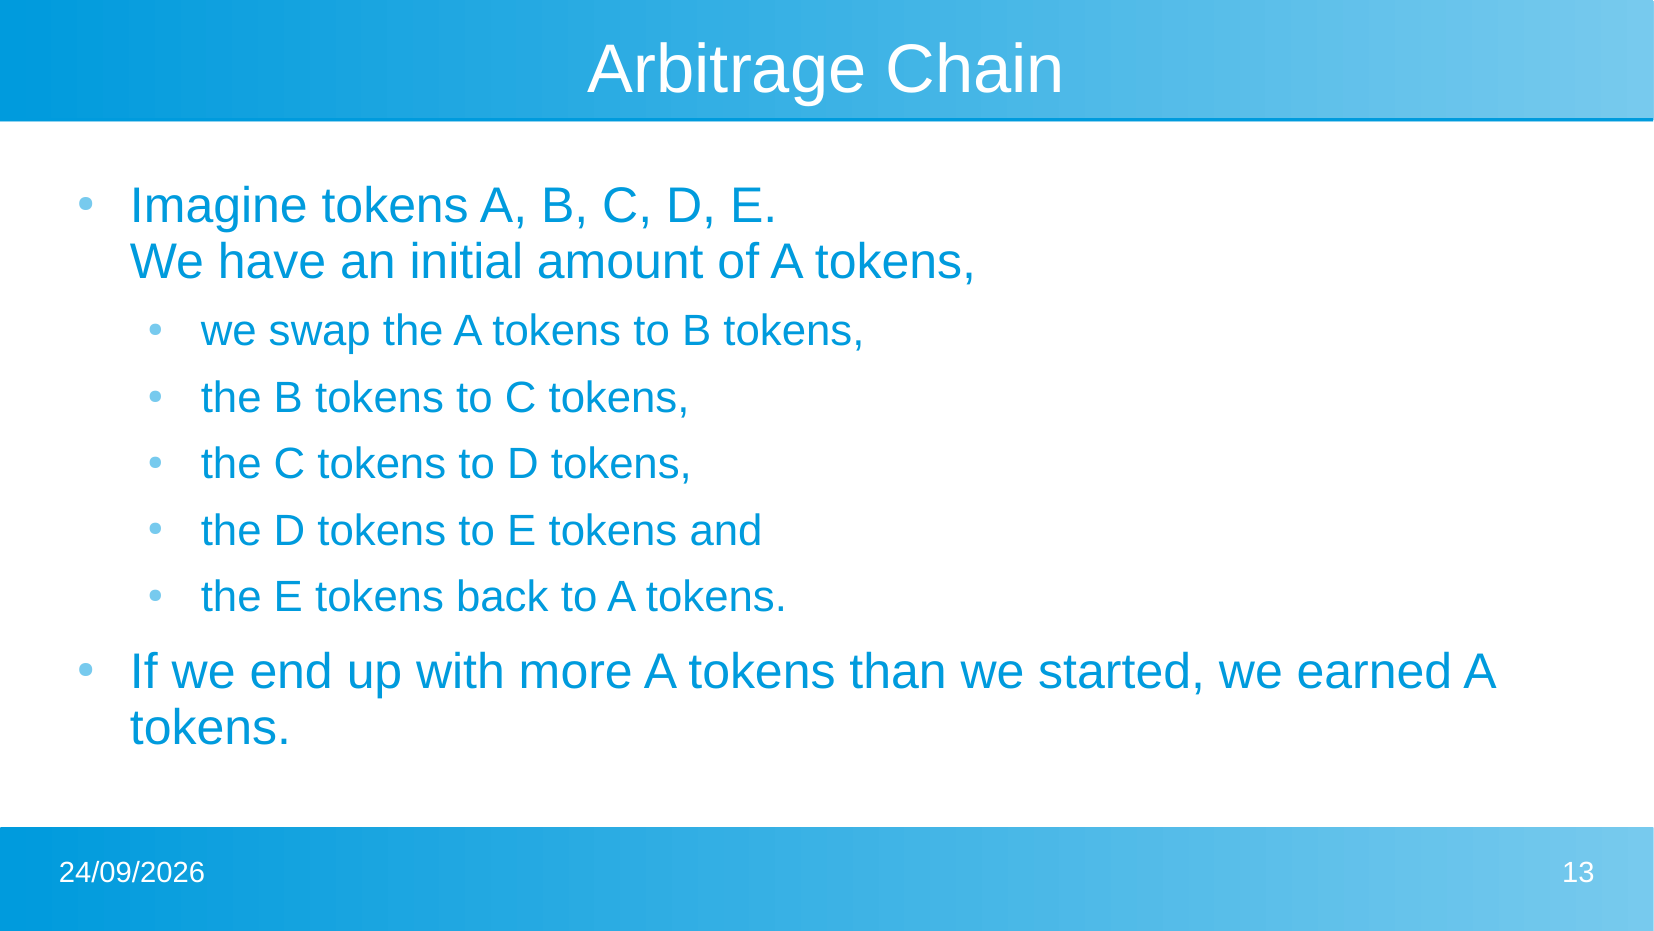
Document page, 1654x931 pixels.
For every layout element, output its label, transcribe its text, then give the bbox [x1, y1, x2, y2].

list Imagine tokens A, B, C, D, E. We have an initial amount of A tokens, we swap the A tokens to B tokens, the B tokens to C tokens, the C tokens to D tokens, the D tokens to E tokens and the E tokens back to A tokens. If we end up with more A tokens than we started, we earned A tokens. [59, 177, 1595, 768]
title Arbitrage Chain [59, 29, 1595, 108]
